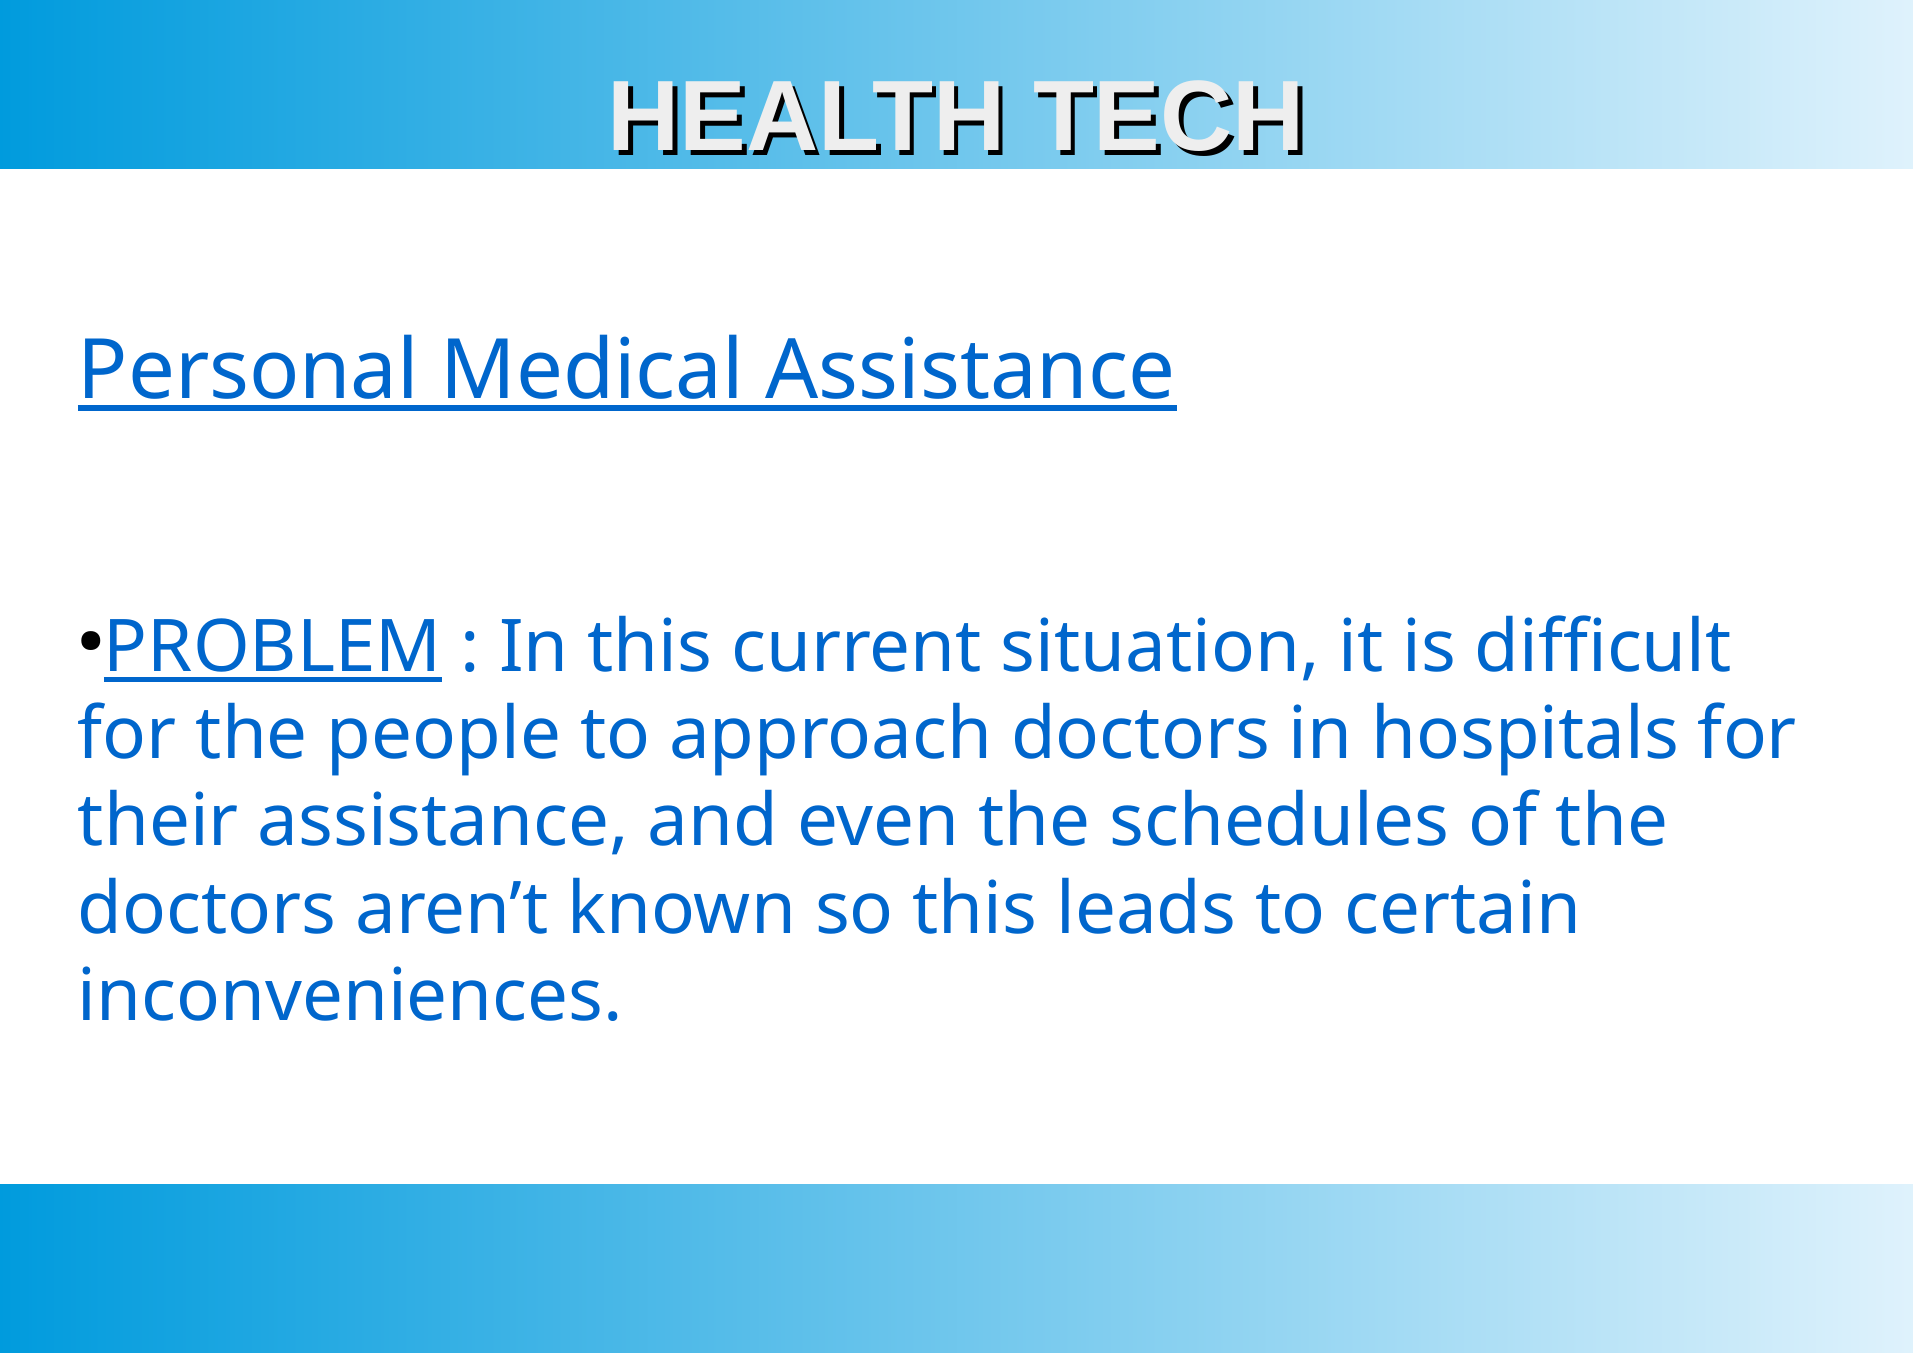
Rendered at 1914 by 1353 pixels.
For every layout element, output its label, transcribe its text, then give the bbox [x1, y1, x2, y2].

list Personal Medical Assistance PROBLEM : In this current situation, it is difficult for the people to approach doctors in hospitals for their assistance, and even the schedules of the doctors aren’t known so this leads to certain inconveniences. [78, 315, 1801, 1077]
title HEALTH TECH [95, 53, 1818, 168]
